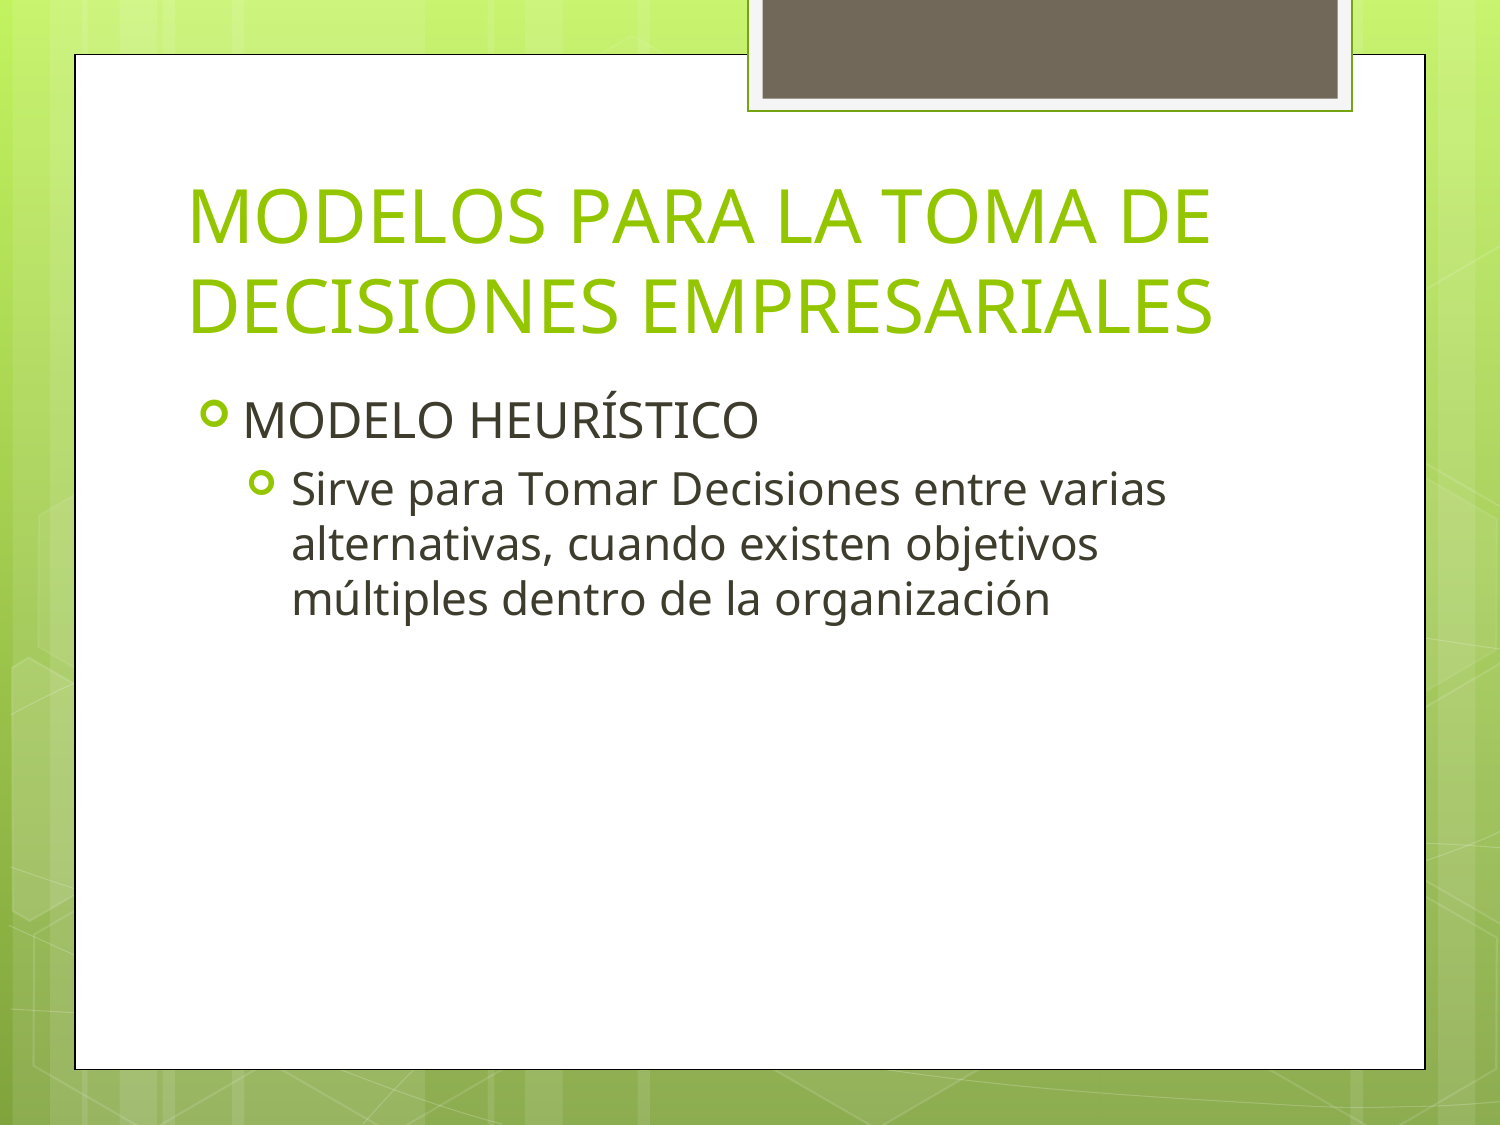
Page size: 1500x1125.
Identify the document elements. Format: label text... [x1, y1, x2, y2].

list MODELO HEURÍSTICO Sirve para Tomar Decisiones entre varias alternativas, cuando existen objetivos múltiples dentro de la organización [171, 381, 1283, 957]
title MODELOS PARA LA TOMA DE DECISIONES EMPRESARIALES [171, 168, 1324, 356]
